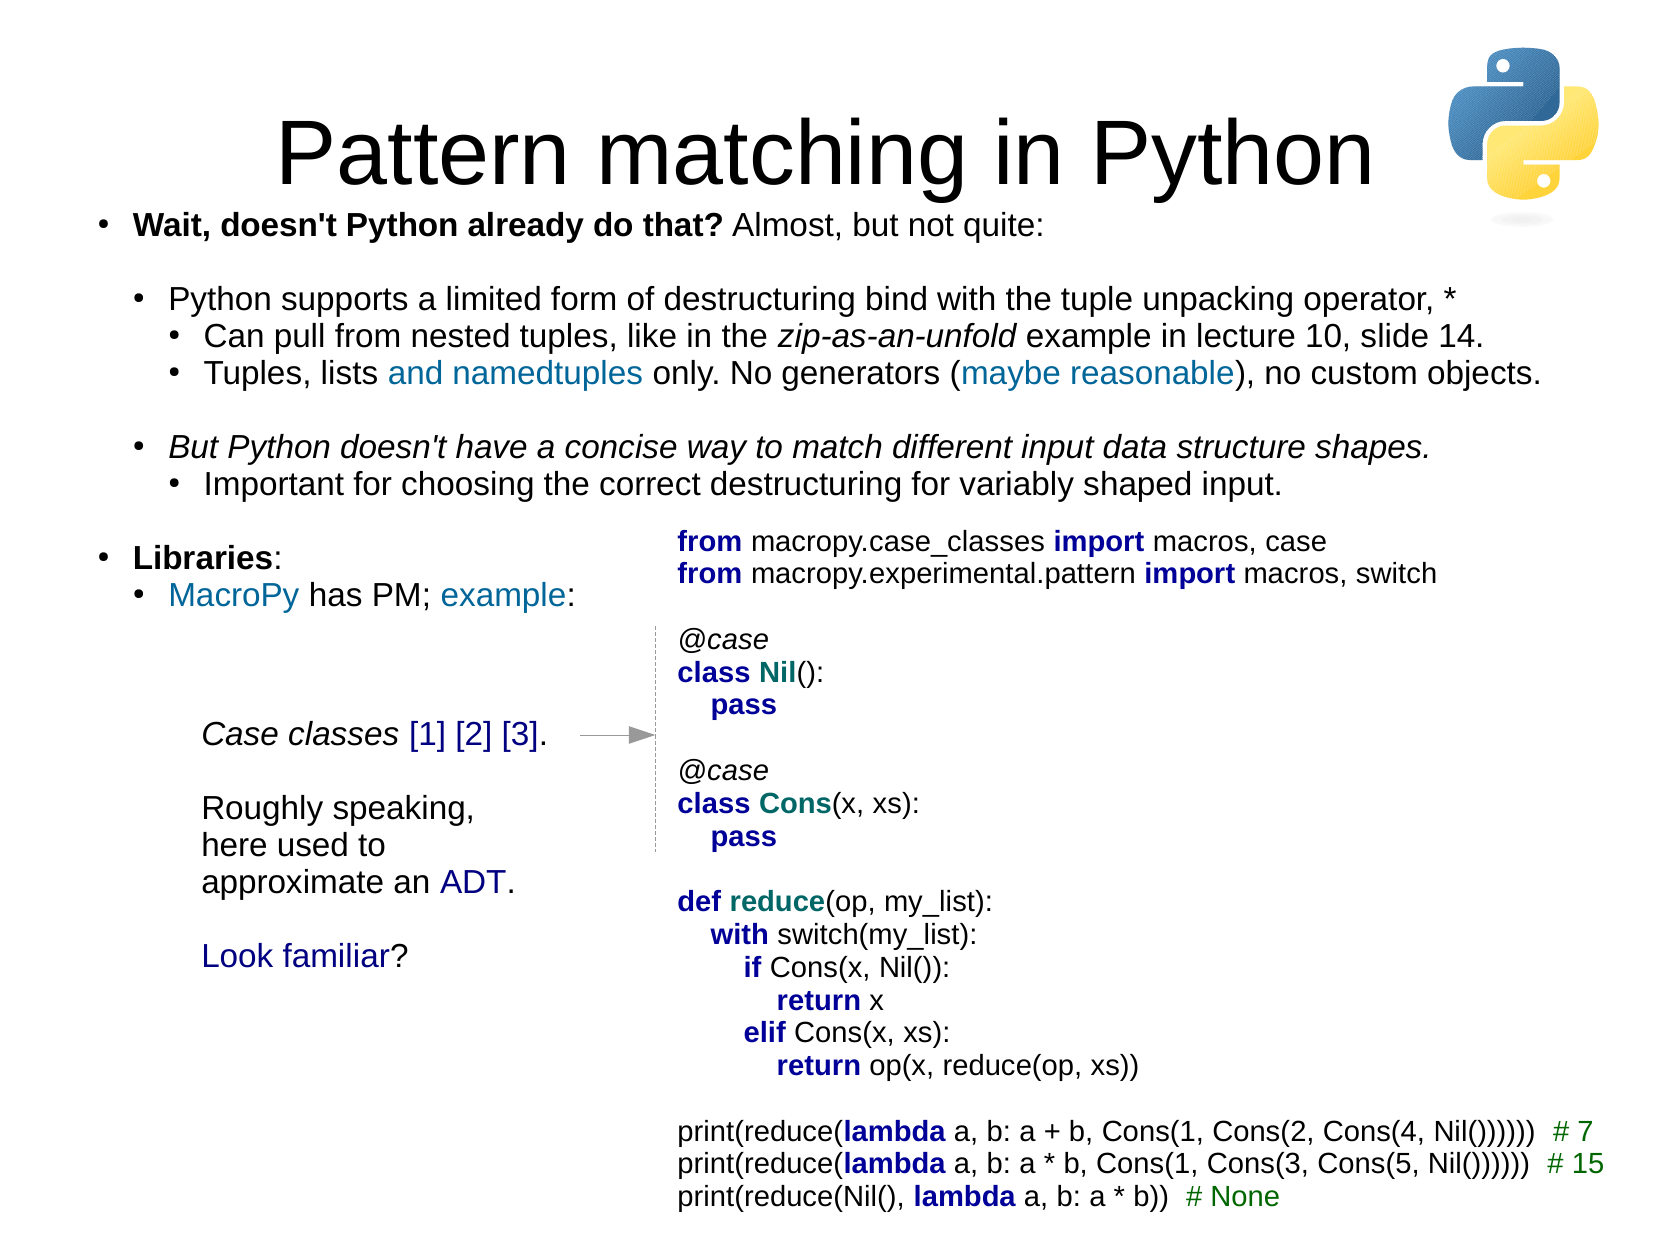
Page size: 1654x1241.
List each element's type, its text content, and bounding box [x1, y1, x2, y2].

picture [1448, 47, 1609, 242]
text_box Wait, doesn't Python already do that? Almost, but not quite: Python supports a limited form of destructuring bind with the tuple unpacking operator, * Can pull from nested tuples, like in the zip-as-an-unfold example in lecture 10, slide 14. Tuples, lists and namedtuples only. No generators (maybe reasonable), no custom objects. But Python doesn't have a concise way to match different input data structure shapes. Important for choosing the correct destructuring for variably shaped input. Libraries: MacroPy has PM; example: [82, 199, 1561, 1173]
text_box from macropy.case_classes import macros, case from macropy.experimental.pattern import macros, switch @case class Nil(): pass @case class Cons(x, xs): pass def reduce(op, my_list): with switch(my_list): if Cons(x, Nil()): return x elif Cons(x, xs): return op(x, reduce(op, xs)) print(reduce(lambda a, b: a + b, Cons(1, Cons(2, Cons(4, Nil()))))) # 7 print(reduce(lambda a, b: a * b, Cons(1, Cons(3, Cons(5, Nil()))))) # 15 print(reduce(Nil(), lambda a, b: a * b)) # None [662, 517, 1623, 1227]
text_box Case classes [1] [2] [3]. Roughly speaking, here used to approximate an ADT. Look familiar? [186, 707, 563, 986]
title Pattern matching in Python [82, 49, 1448, 199]
